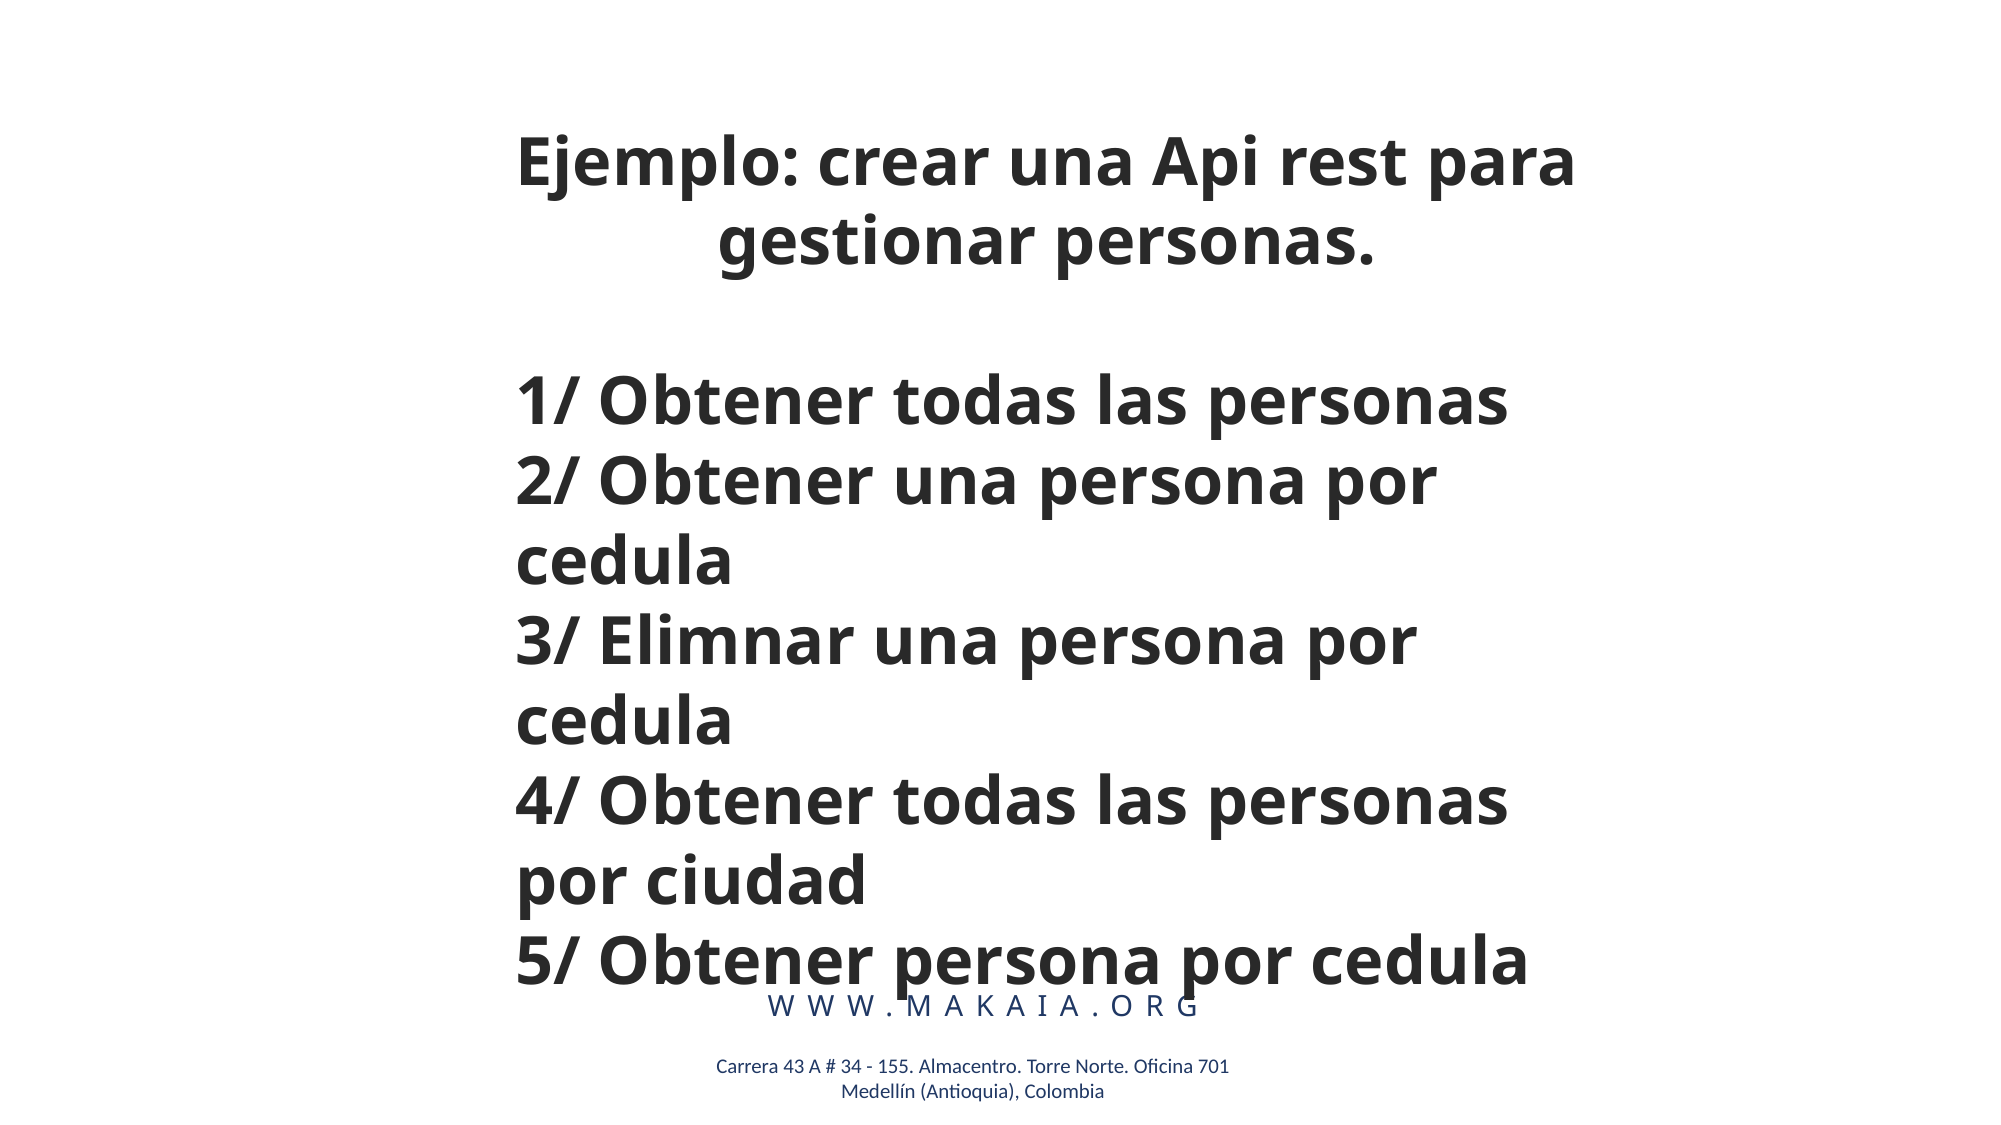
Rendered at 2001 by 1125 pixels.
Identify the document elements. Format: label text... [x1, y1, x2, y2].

text_box WWW.MAKAIA.ORG [489, 980, 1477, 1031]
text_box Ejemplo: crear una Api rest para gestionar personas. 1/ Obtener todas las personas 2/ Obtener una persona por cedula 3/ Elimnar una persona por cedula 4/ Obtener todas las personas por ciudad 5/ Obtener persona por cedula [500, 110, 1637, 1015]
text_box Carrera 43 A # 34 - 155. Almacentro. Torre Norte. Oficina 701 Medellín (Antioquia), Colombia [425, 1045, 1521, 1111]
